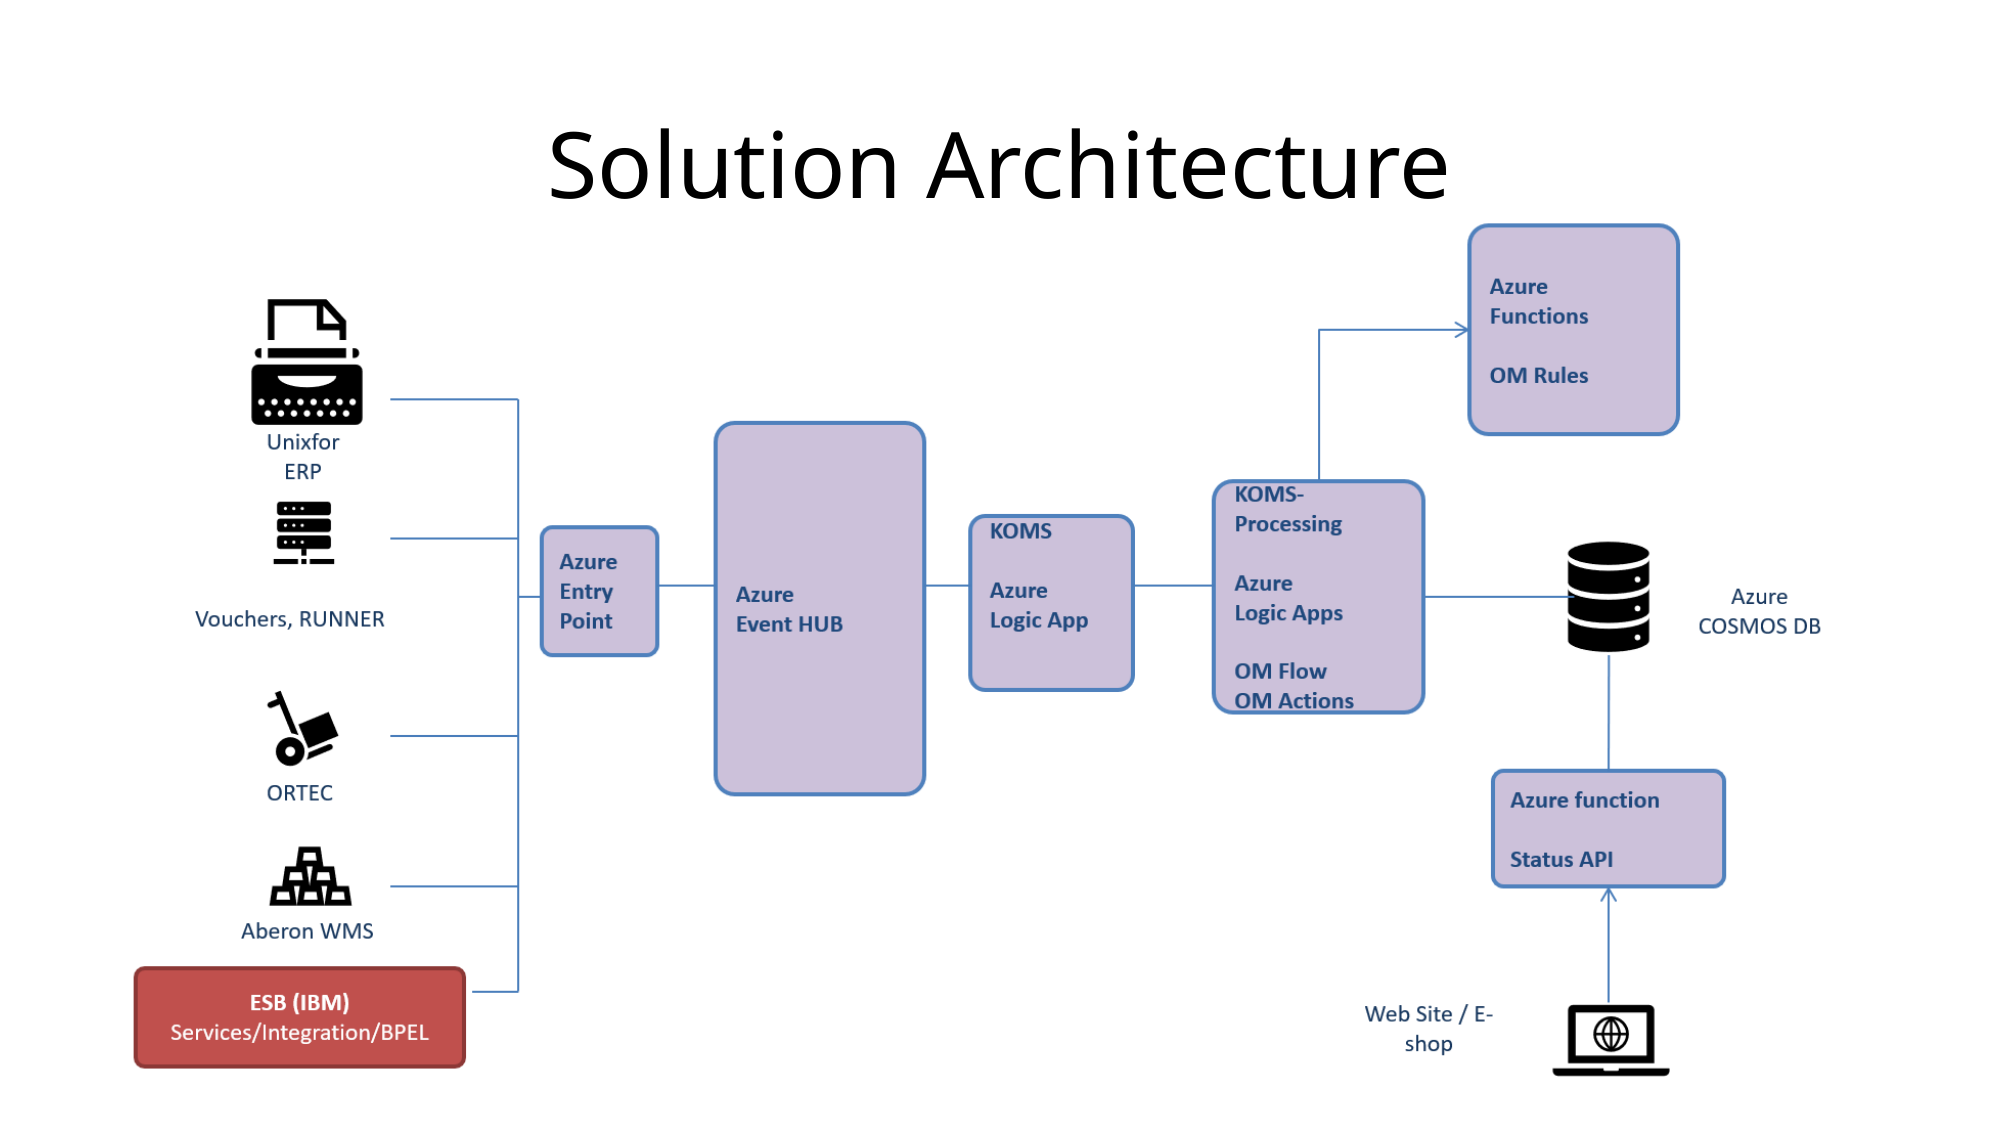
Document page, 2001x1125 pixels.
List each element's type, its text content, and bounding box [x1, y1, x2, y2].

picture [105, 207, 1896, 1088]
title Solution Architecture [137, 59, 1863, 207]
